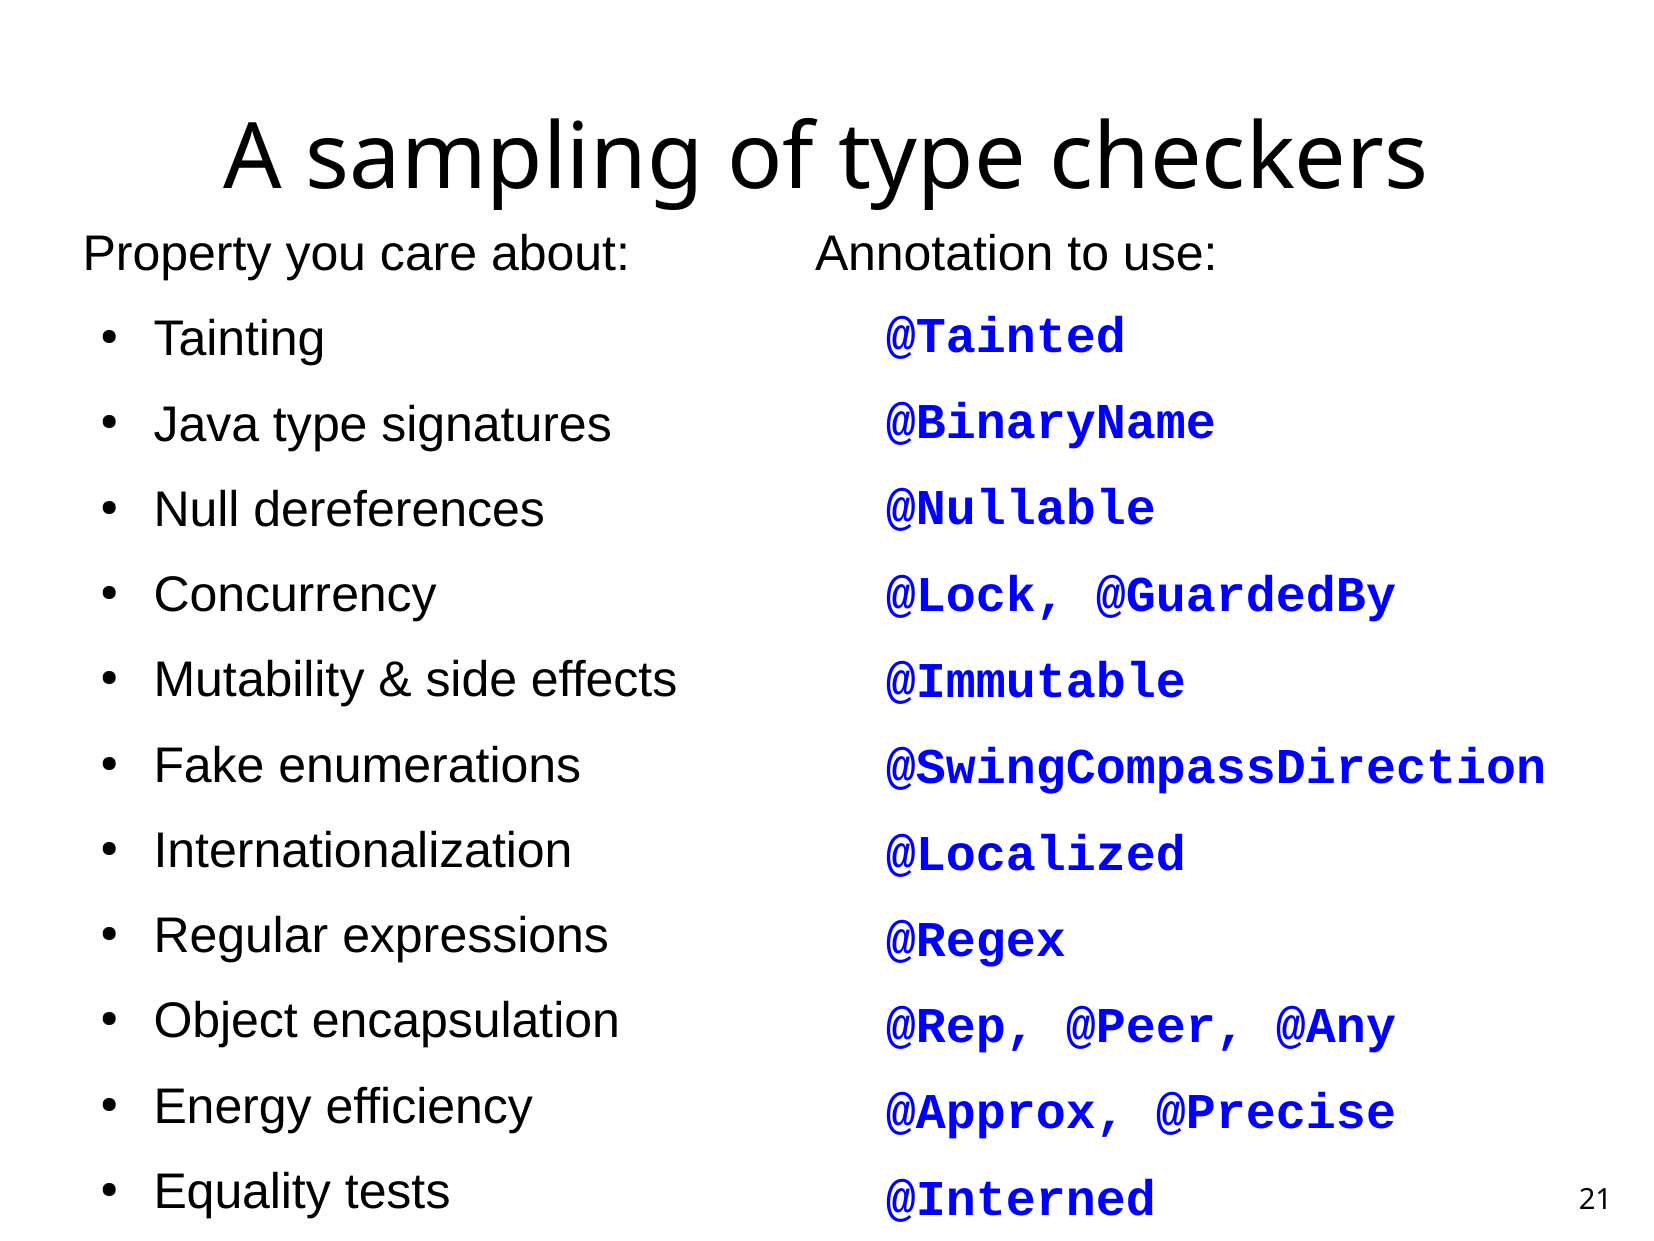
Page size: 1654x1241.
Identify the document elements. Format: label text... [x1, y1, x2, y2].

list Property you care about: Tainting Java type signatures Null dereferences Concurrency Mutability & side effects Fake enumerations Internationalization Regular expressions Object encapsulation Energy efficiency Equality tests [82, 225, 713, 1220]
list Annotation to use: @Tainted @BinaryName @Nullable @Lock, @GuardedBy @Immutable @SwingCompassDirection @Localized @Regex @Rep, @Peer, @Any @Approx, @Precise @Interned [814, 225, 1578, 1231]
title A sampling of type checkers [82, 49, 1571, 257]
